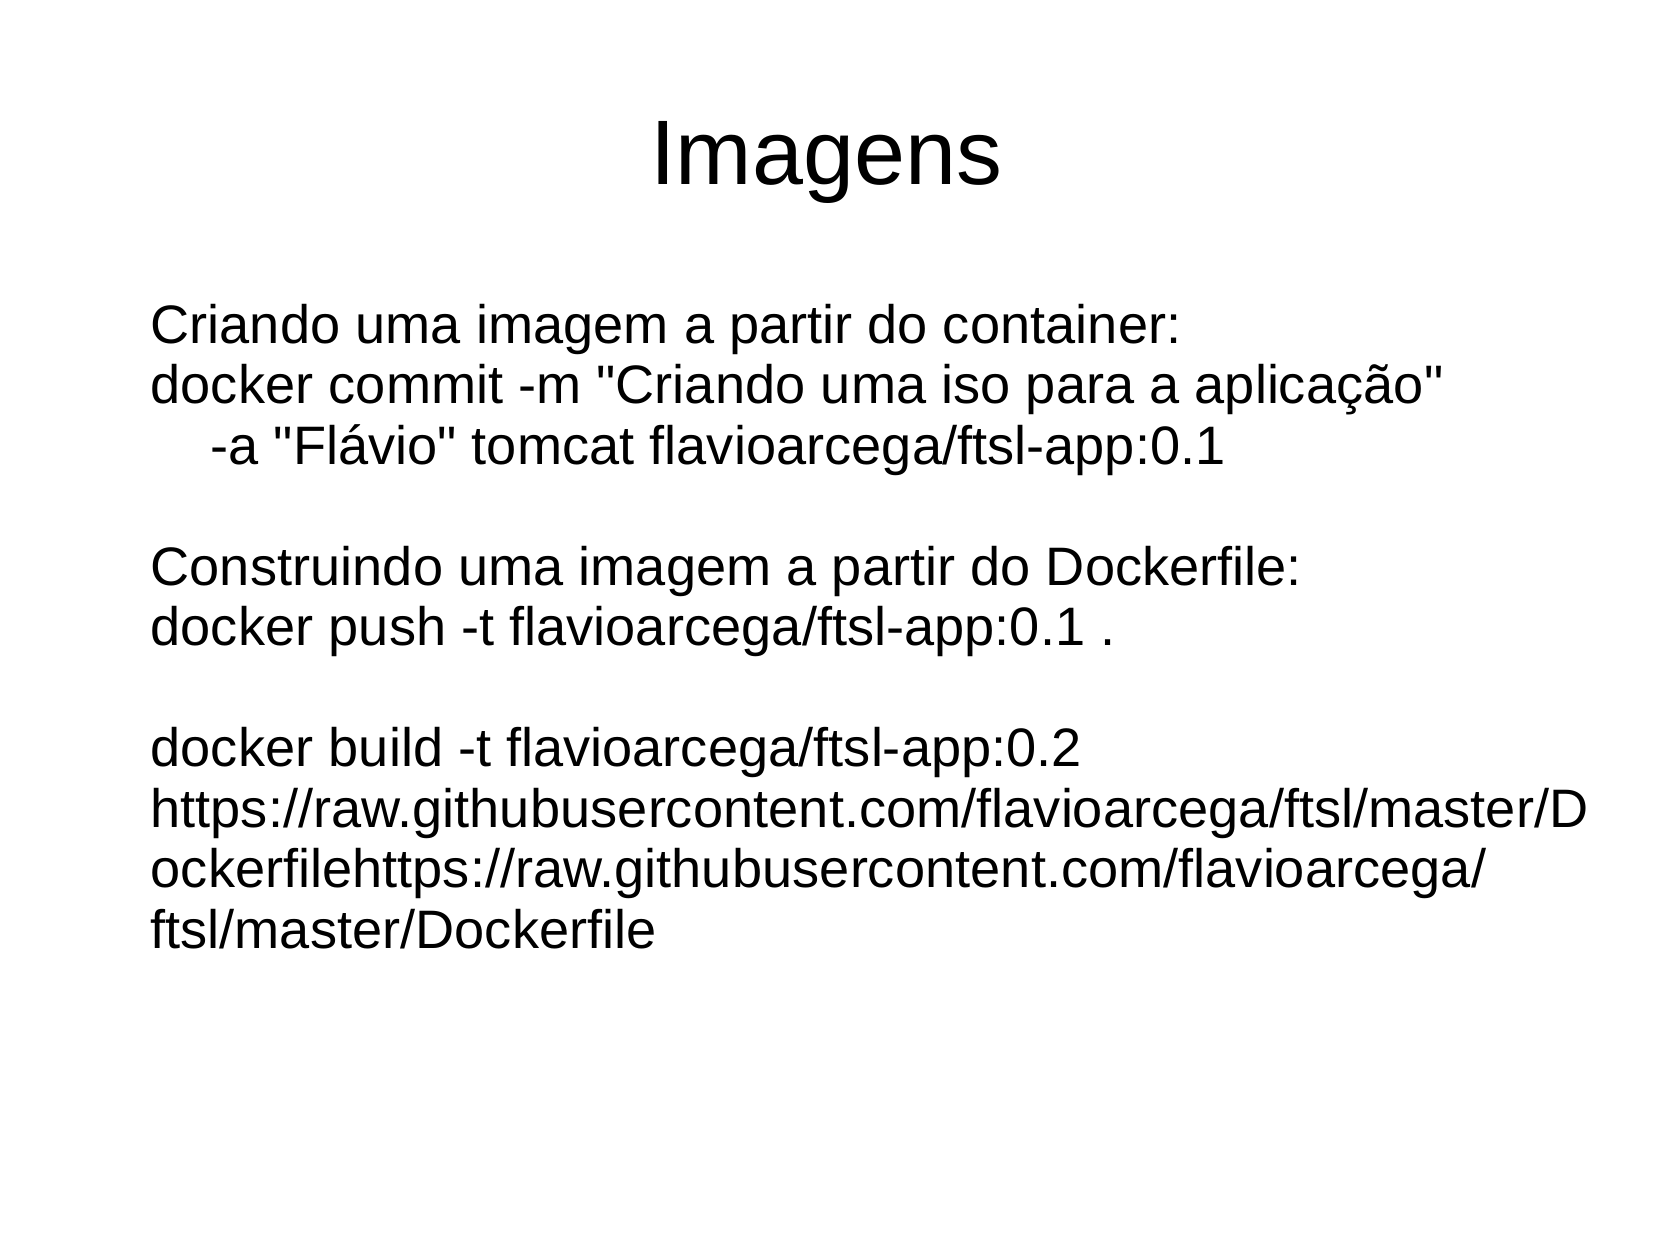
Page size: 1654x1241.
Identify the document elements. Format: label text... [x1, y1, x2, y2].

title Imagens [82, 49, 1571, 257]
text_box Criando uma imagem a partir do container: docker commit -m "Criando uma iso para a aplicação" -a "Flávio" tomcat flavioarcega/ftsl-app:0.1 Construindo uma imagem a partir do Dockerfile: docker push -t flavioarcega/ftsl-app:0.1 . docker build -t flavioarcega/ftsl-app:0.2 https://raw.githubusercontent.com/flavioarcega/ftsl/master/Dockerfilehttps://raw.githubusercontent.com/flavioarcega/ftsl/master/Dockerfile [135, 286, 1613, 1089]
